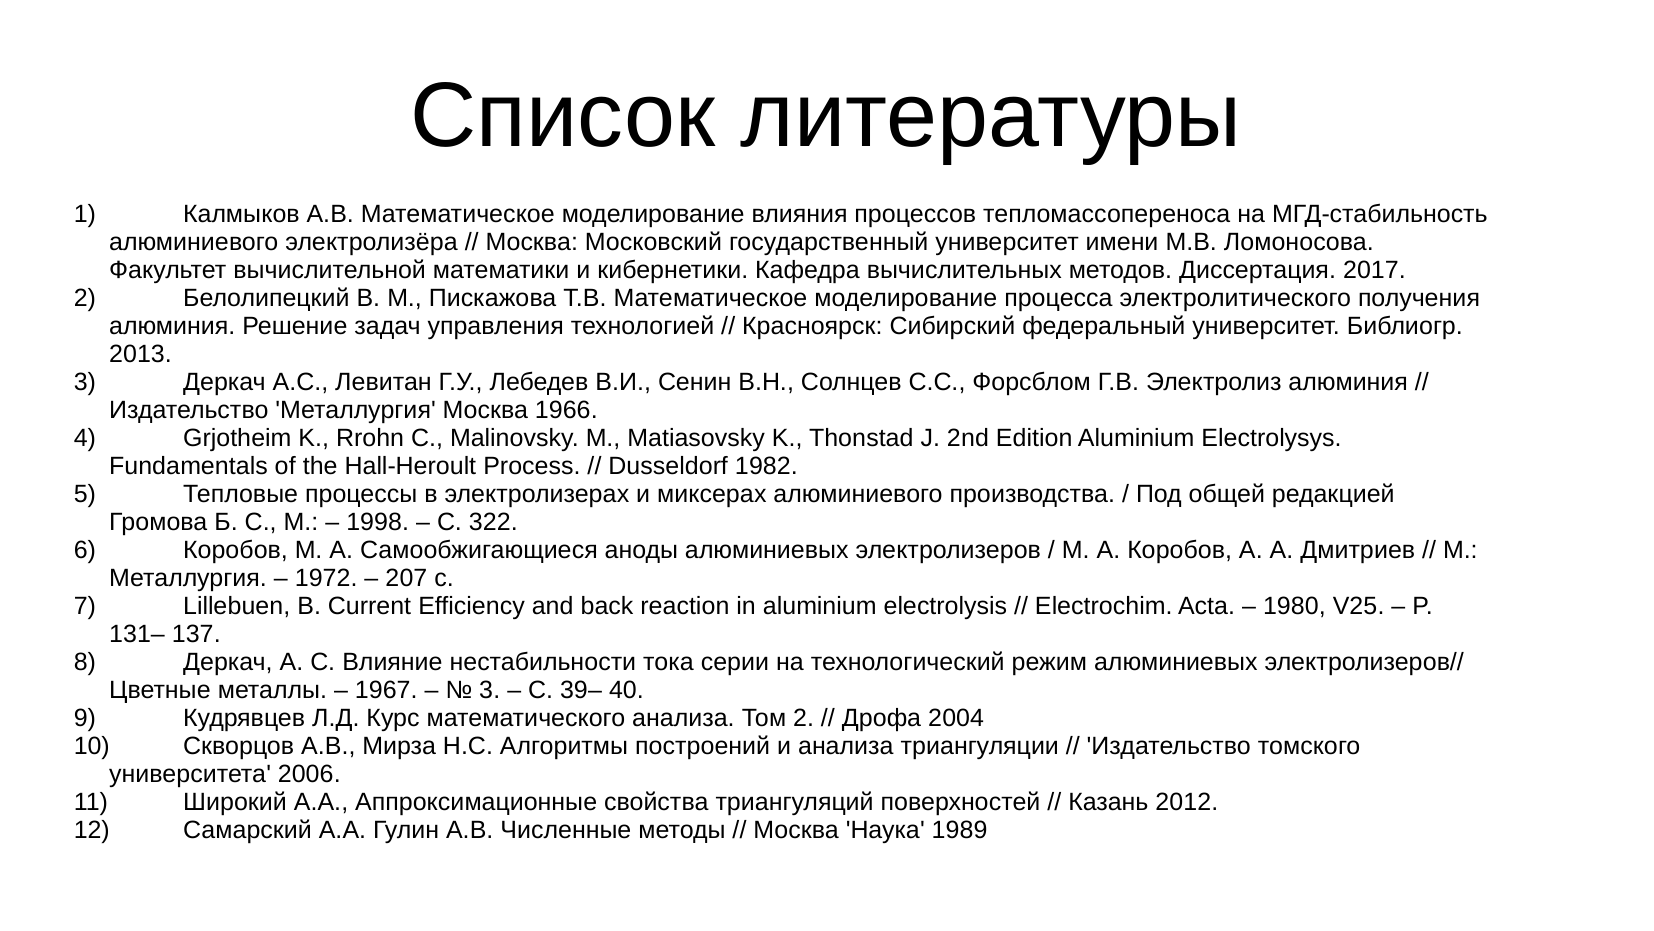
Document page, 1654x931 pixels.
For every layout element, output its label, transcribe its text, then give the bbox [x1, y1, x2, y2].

text_box Калмыков А.В. Математическое моделирование влияния процессов тепломассопереноса на МГД-стабильность алюминиевого электролизёра // Москва: Московский государственный университет имени М.В. Ломоносова. Факультет вычислительной математики и кибернетики. Кафедра вычислительных методов. Диссертация. 2017. Белолипецкий В. М., Пискажова Т.В. Математическое моделирование процесса электролитического получения алюминия. Решение задач управления технологией // Красноярск: Сибирский федеральный университет. Библиогр. 2013. Деркач А.С., Левитан Г.У., Лебедев В.И., Сенин В.Н., Солнцев С.С., Форсблом Г.В. Электролиз алюминия // Издательство 'Металлургия' Москва 1966. Grjotheim K., Rrohn C., Malinovsky. M., Matiasovsky K., Thonstad J. 2nd Edition Aluminium Electrolysys. Fundamentals of the Hall-Heroult Process. // Dusseldorf 1982. Тепловые процессы в электролизерах и миксерах алюминиевого производства. / Под общей редакцией Громова Б. С., М.: – 1998. – С. 322. Коробов, М. А. Самообжигающиеся аноды алюминиевых электролизеров / М. А. Коробов, А. А. Дмитриев // М.: Металлургия. – 1972. – 207 с. Lillebuen, B. Current Efficiency and back reaction in aluminium electrolysis // Electrochim. Acta. – 1980, V25. – P. 131– 137. Деркач, А. С. Влияние нестабильности тока серии на технологический режим алюминиевых электролизеров// Цветные металлы. – 1967. – № 3. – С. 39– 40. Кудрявцев Л.Д. Курс математического анализа. Том 2. // Дрофа 2004 Скворцов А.В., Мирза Н.С. Алгоритмы построений и анализа триангуляции // 'Издательство томского университета' 2006. Широкий А.А., Аппроксимационные свойства триангуляций поверхностей // Казань 2012. Самарский А.А. Гулин А.В. Численные методы // Москва 'Наука' 1989 [59, 192, 1506, 886]
title Список литературы [82, 37, 1571, 193]
